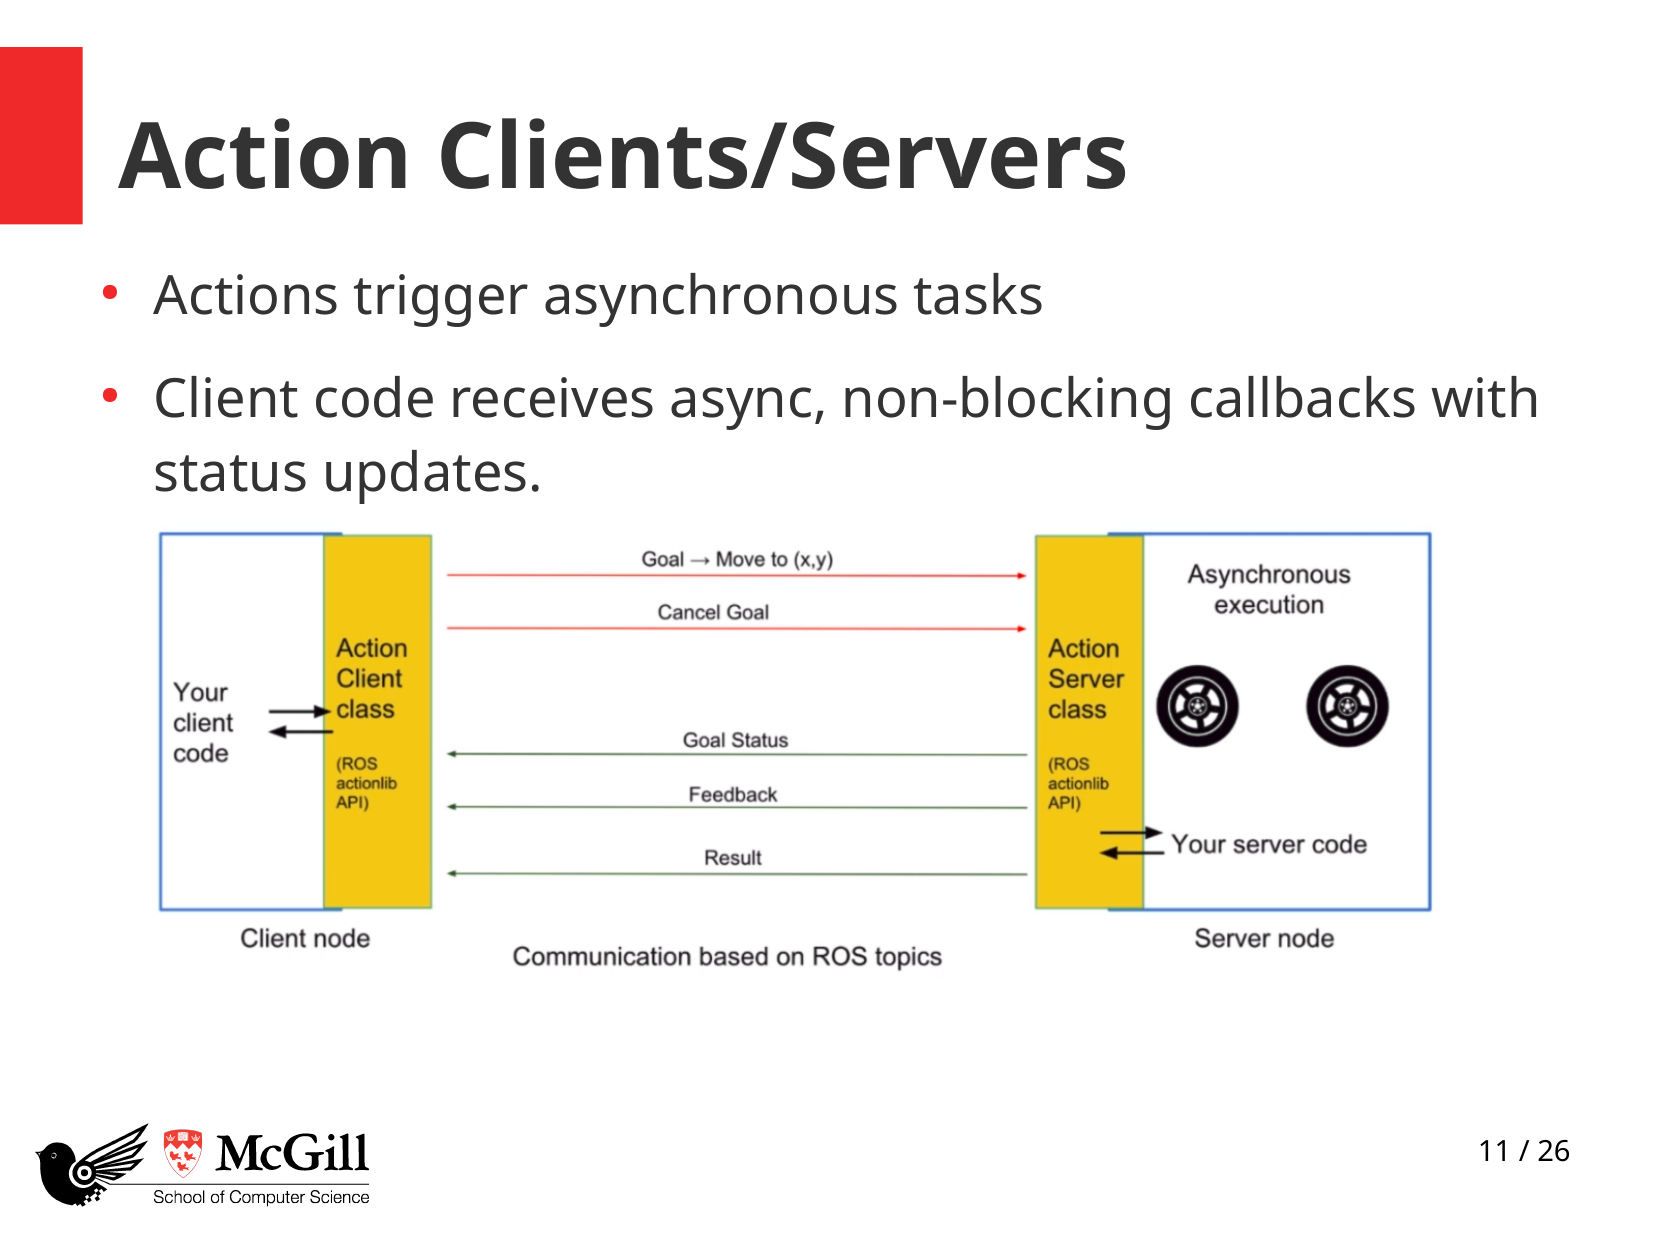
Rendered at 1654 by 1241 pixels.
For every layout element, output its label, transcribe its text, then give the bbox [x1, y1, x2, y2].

picture [141, 519, 1465, 981]
picture [35, 1110, 369, 1216]
title Action Clients/Servers [118, 49, 1571, 256]
list Actions trigger asynchronous tasks Client code receives async, non-blocking callbacks with status updates. [82, 256, 1595, 520]
